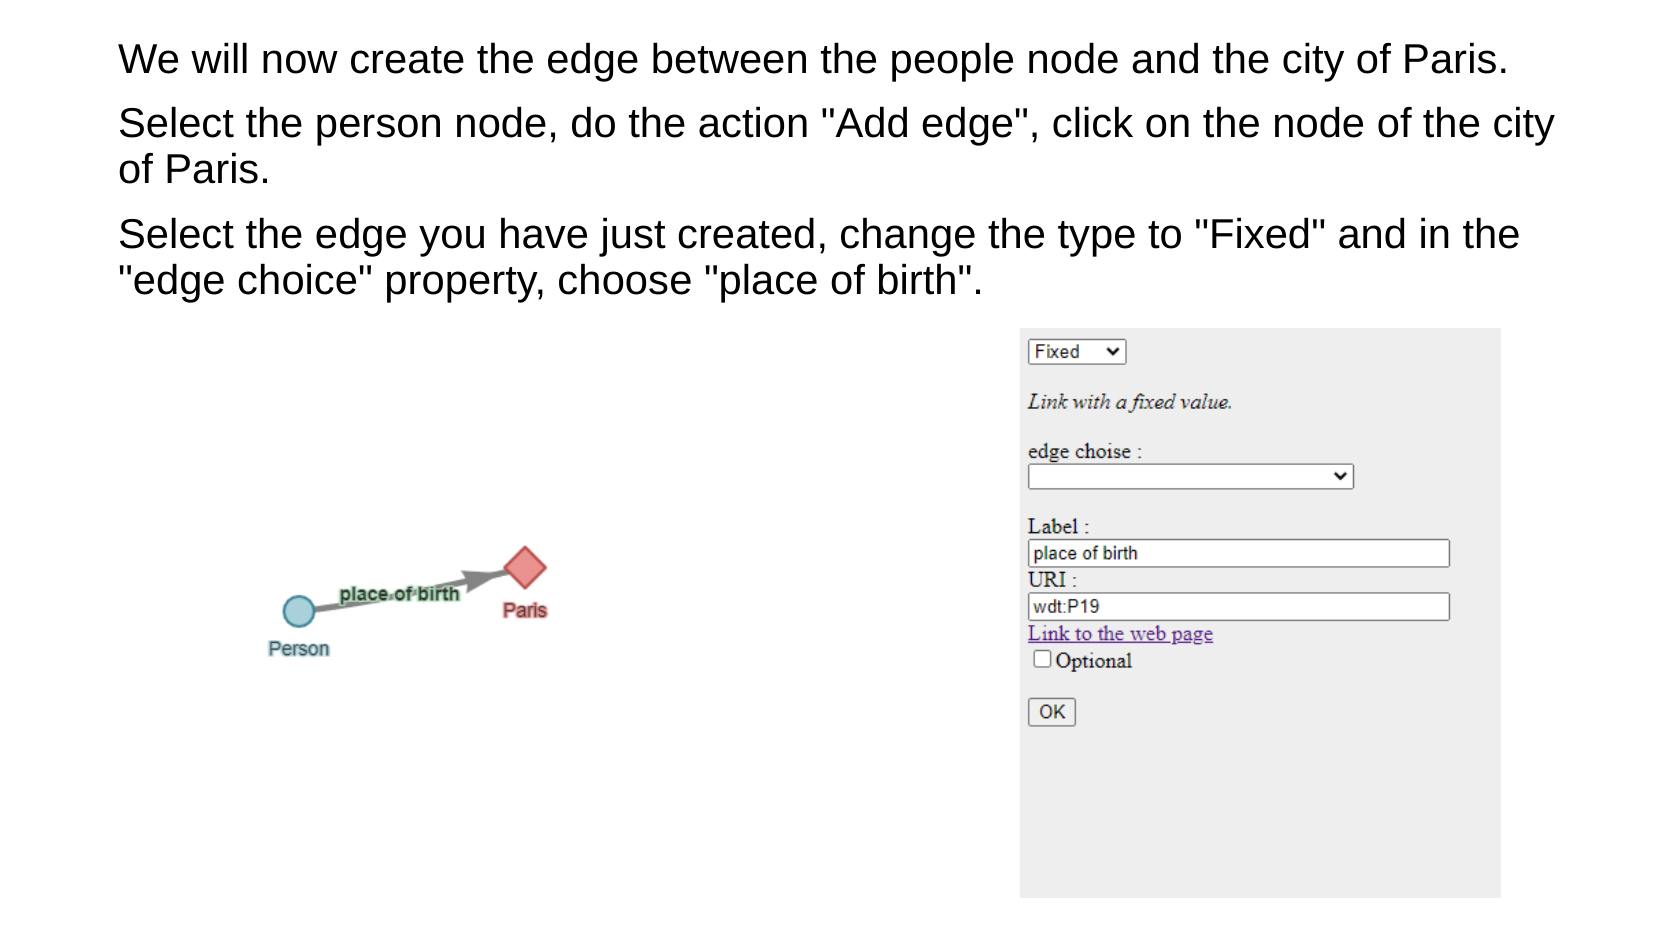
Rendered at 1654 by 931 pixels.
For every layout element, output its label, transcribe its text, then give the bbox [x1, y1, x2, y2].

list We will now create the edge between the people node and the city of Paris. Select the person node, do the action "Add edge", click on the node of the city of Paris. Select the edge you have just created, change the type to "Fixed" and in the "edge choice" property, choose "place of birth". [47, 35, 1571, 898]
picture [169, 328, 1501, 898]
